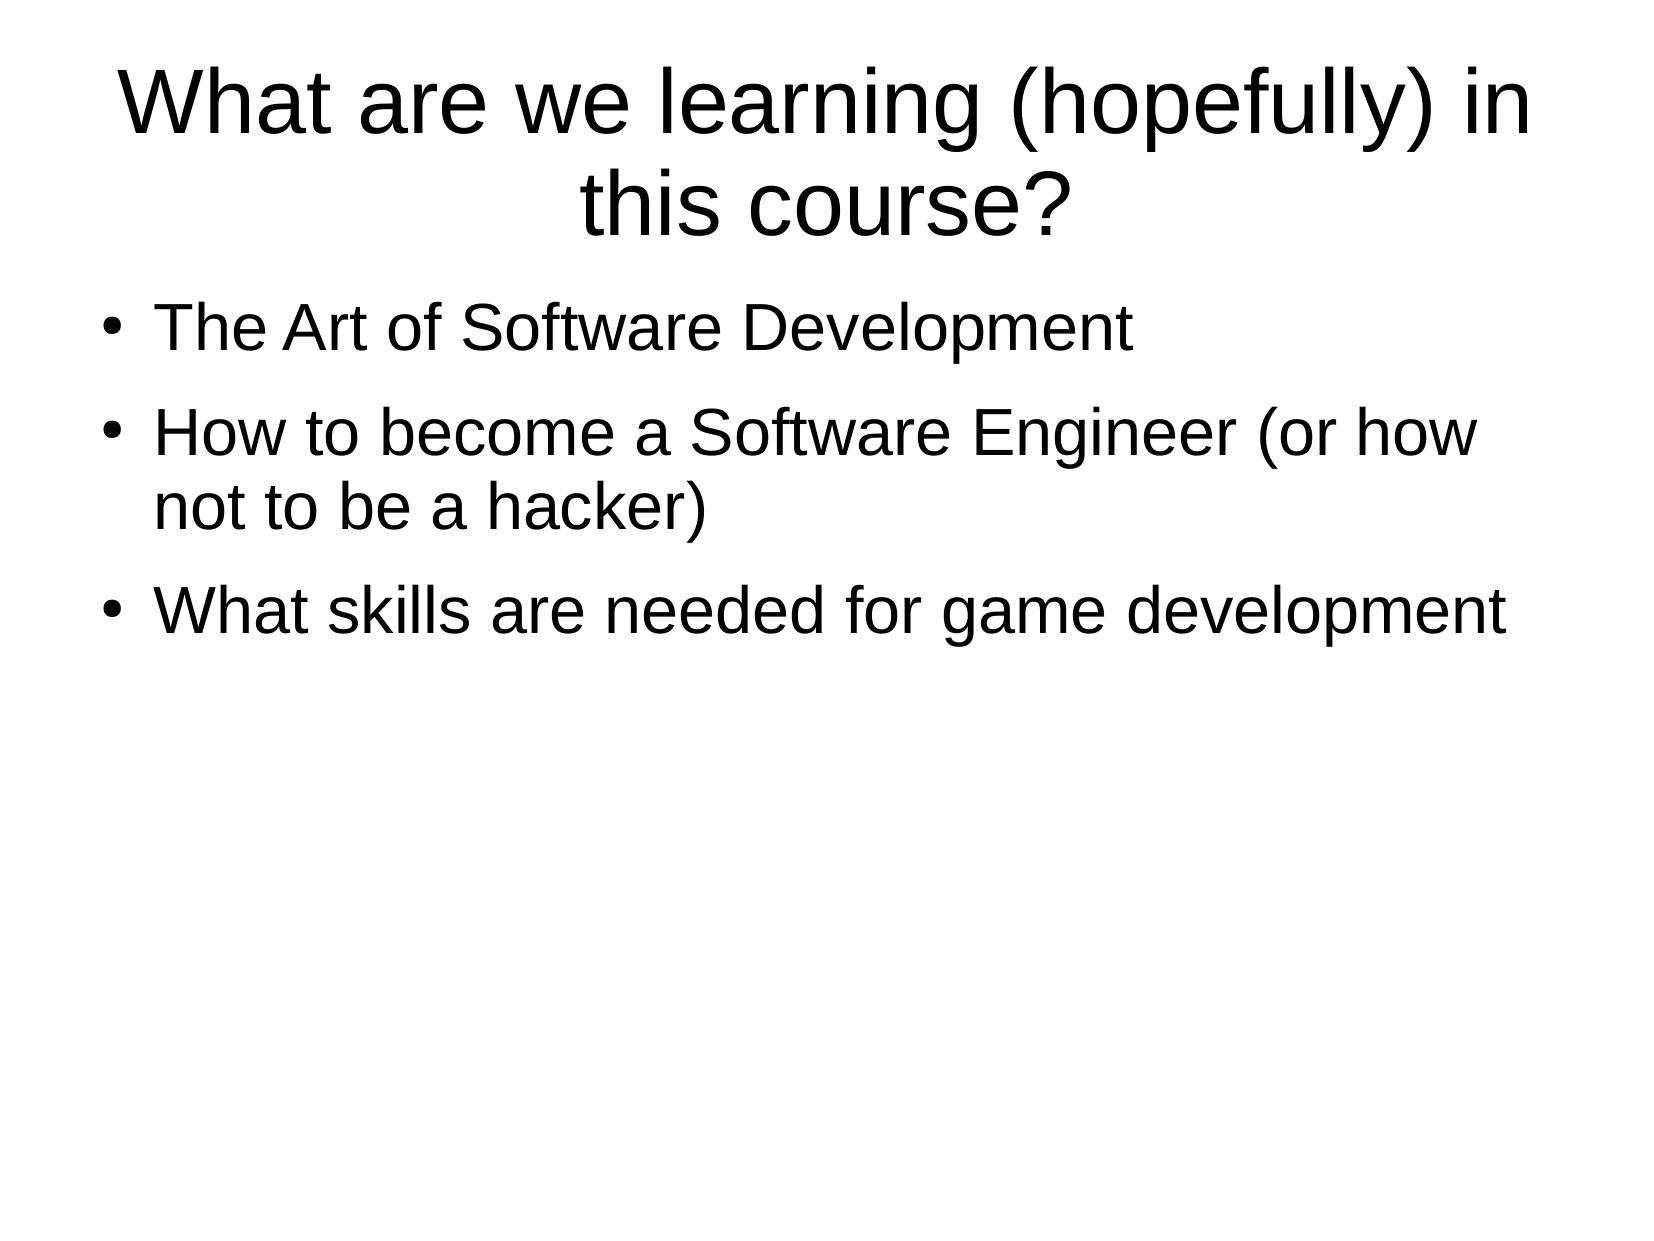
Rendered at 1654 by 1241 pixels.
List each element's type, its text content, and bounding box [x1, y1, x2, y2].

list The Art of Software Development How to become a Software Engineer (or how not to be a hacker) What skills are needed for game development [82, 290, 1571, 1010]
title What are we learning (hopefully) in this course? [82, 49, 1571, 257]
